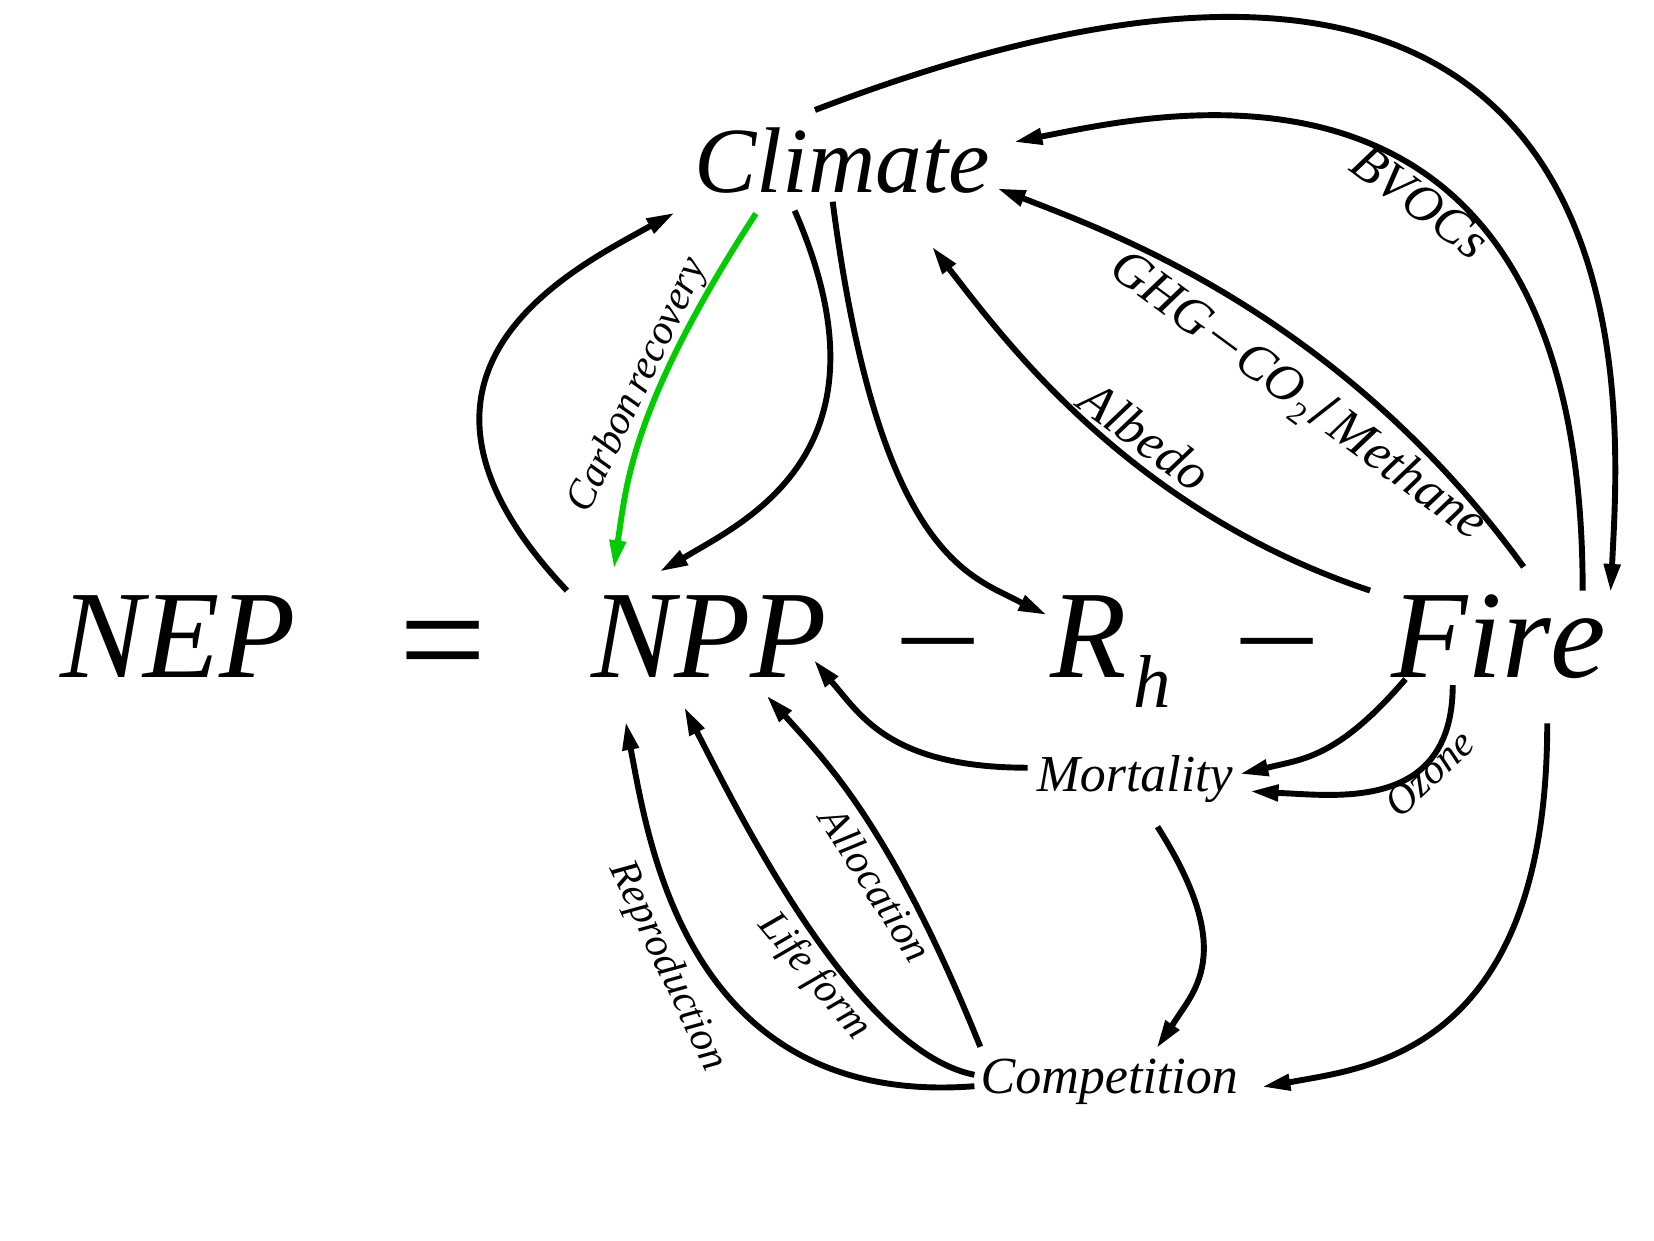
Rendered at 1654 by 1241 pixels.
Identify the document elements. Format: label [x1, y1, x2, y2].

chart [1334, 126, 1507, 275]
chart [597, 845, 744, 1085]
chart [47, 566, 1617, 830]
chart [974, 1046, 1245, 1105]
chart [804, 789, 946, 976]
chart [1027, 744, 1242, 802]
chart [745, 895, 888, 1052]
chart [1091, 232, 1506, 562]
chart [552, 241, 719, 524]
chart [1382, 726, 1444, 785]
chart [1060, 362, 1229, 507]
chart [688, 110, 999, 214]
